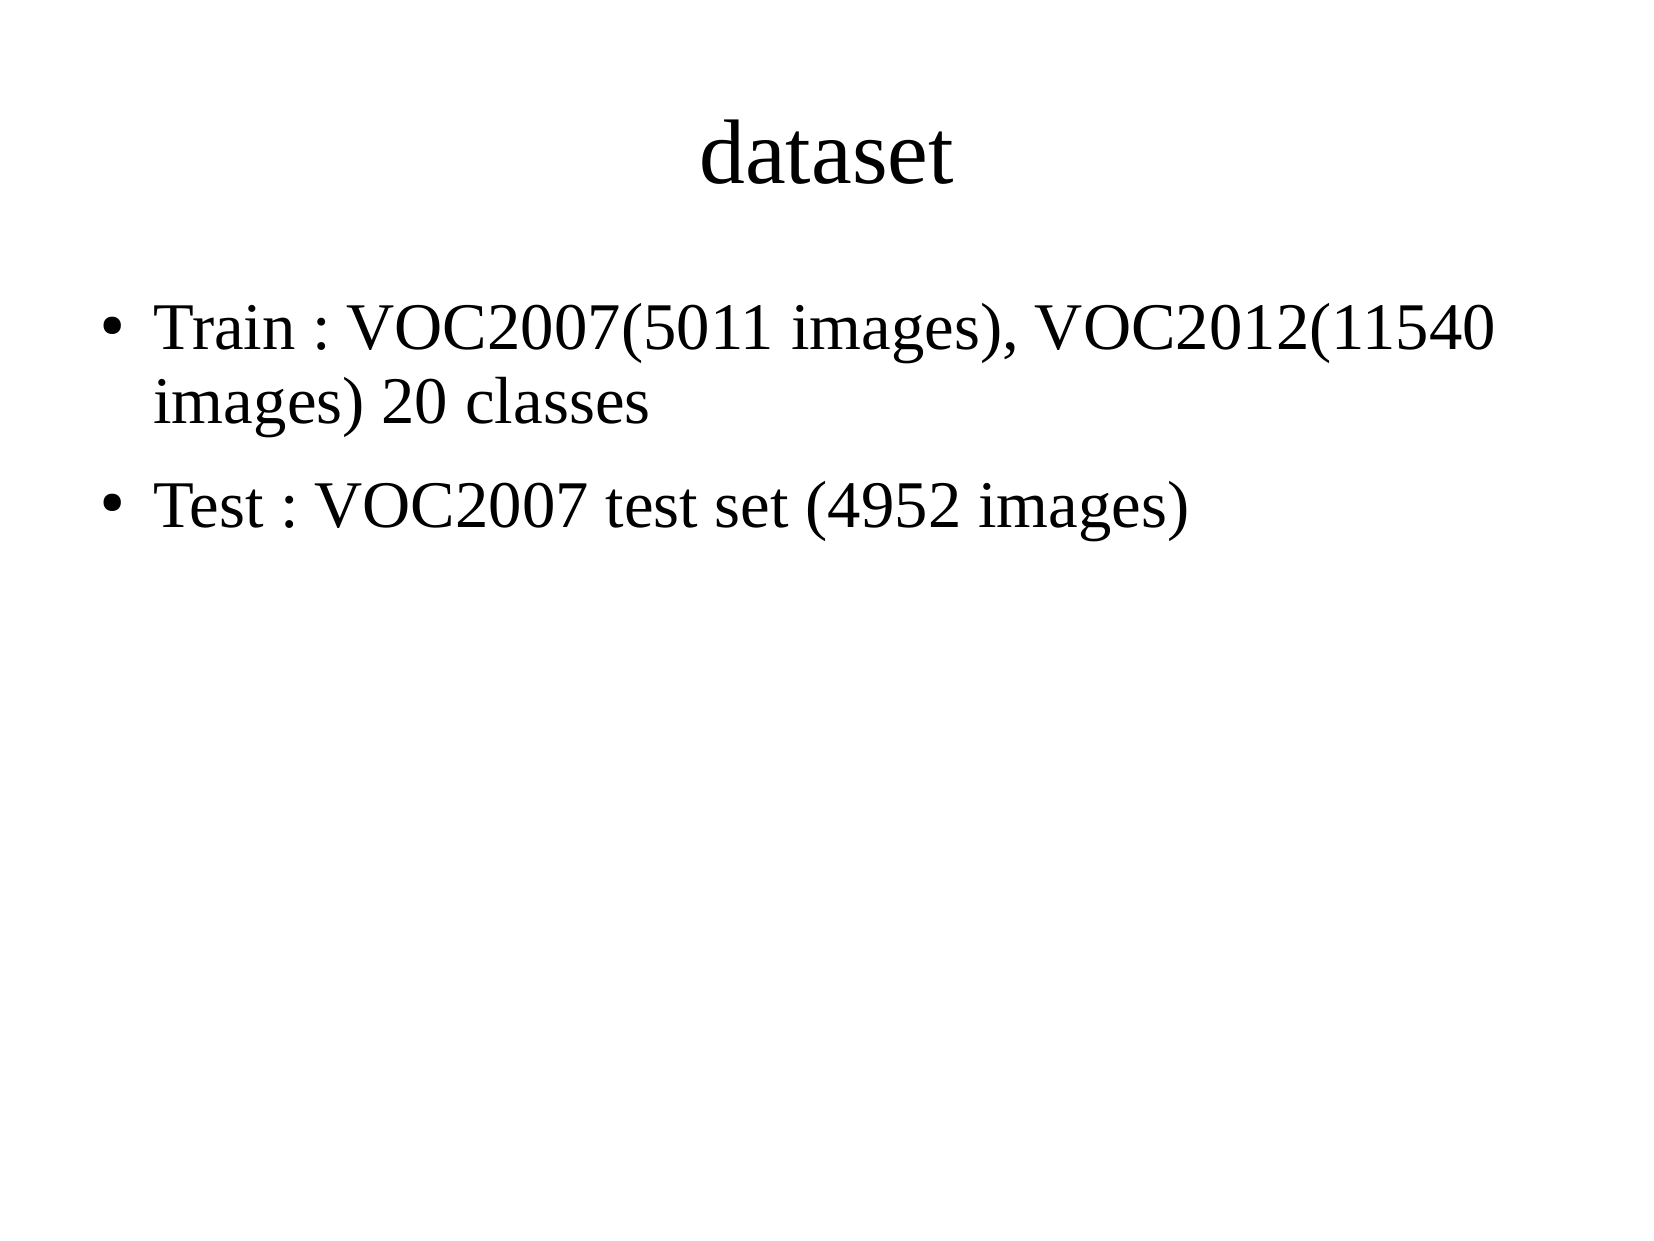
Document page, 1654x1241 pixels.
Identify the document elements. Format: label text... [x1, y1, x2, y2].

title dataset [82, 49, 1571, 257]
list Train : VOC2007(5011 images), VOC2012(11540 images) 20 classes Test : VOC2007 test set (4952 images) [82, 290, 1571, 1010]
